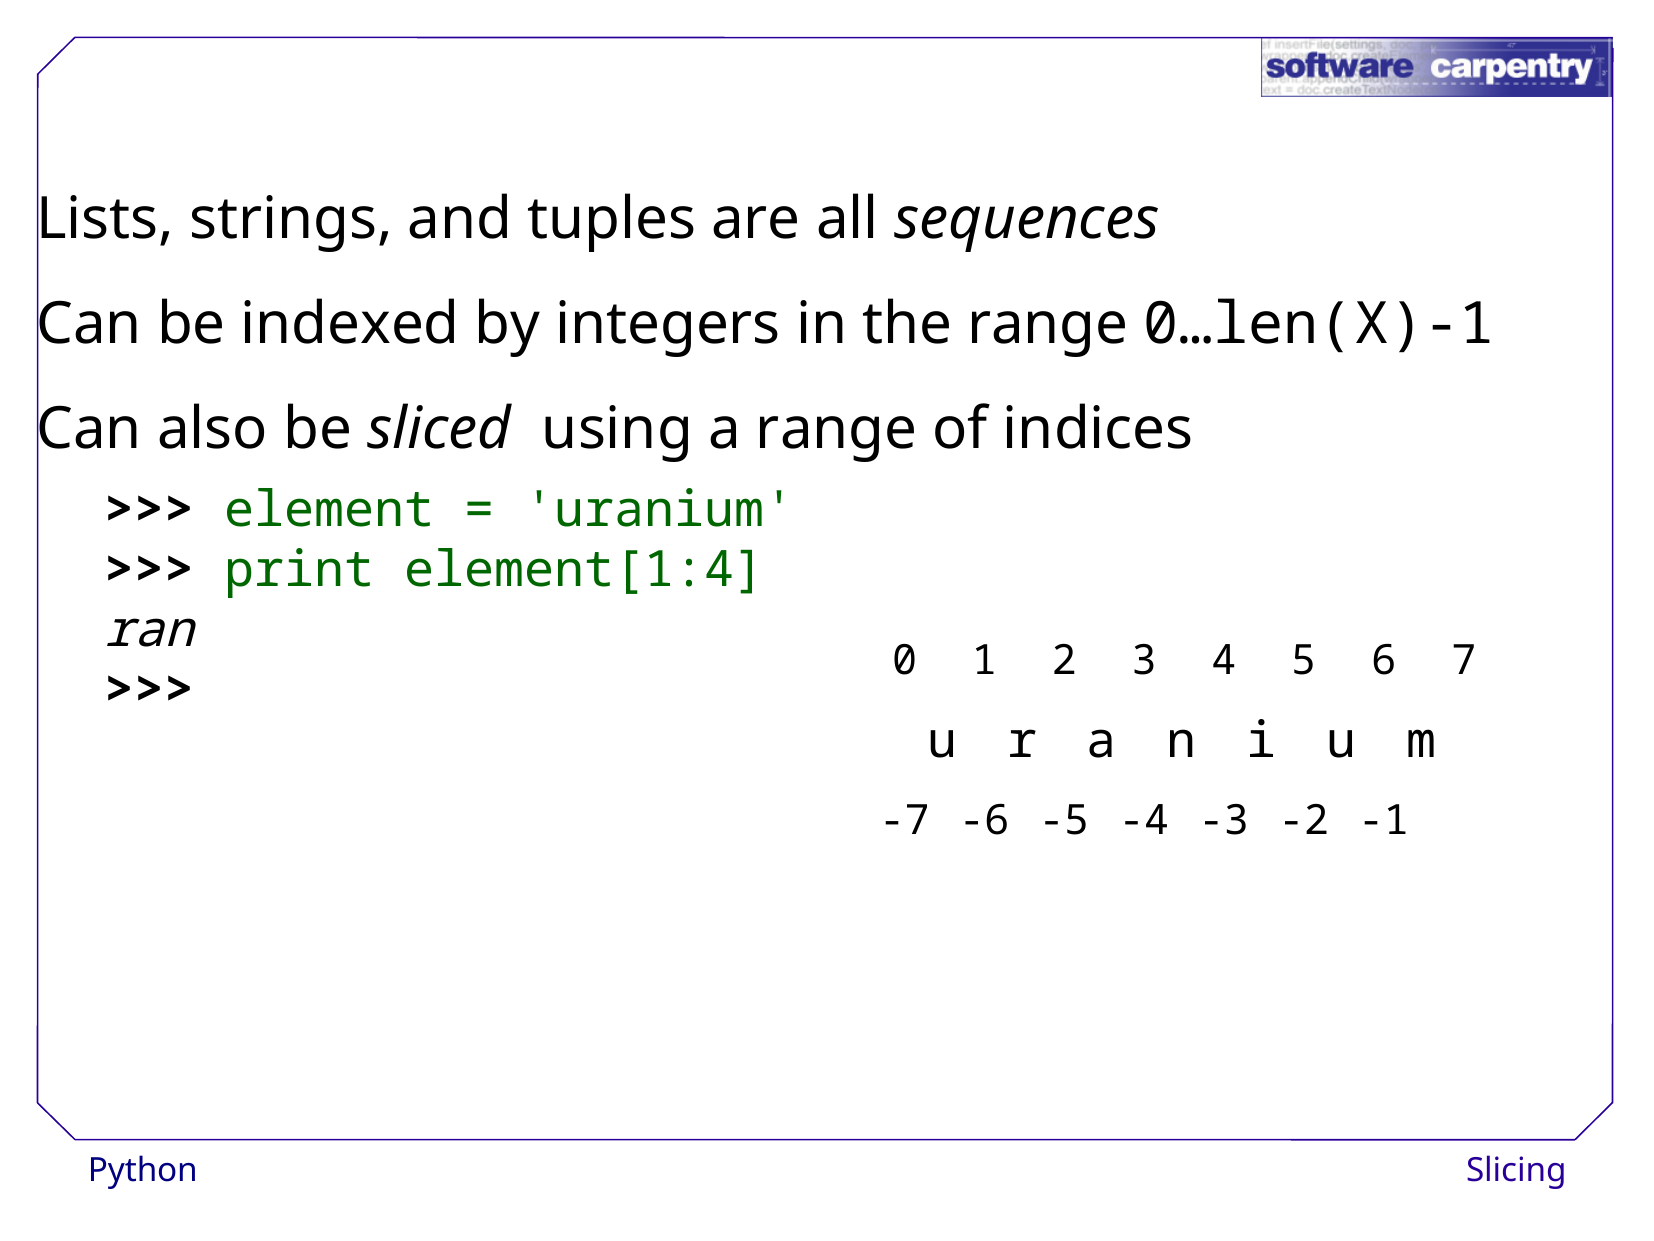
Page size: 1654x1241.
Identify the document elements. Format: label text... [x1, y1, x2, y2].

table_header m [1382, 705, 1461, 780]
table_header -5 [1024, 790, 1104, 866]
text_box Lists, strings, and tuples are all sequences Can be indexed by integers in the range 0…len(X)-1 Can also be sliced using a range of indices [21, 138, 1654, 469]
table_header u [902, 705, 982, 780]
table_header -4 [1104, 790, 1184, 866]
table_header a [1062, 705, 1142, 780]
table_header 5 [1264, 629, 1344, 705]
table_header 1 [945, 629, 1024, 705]
table_header 0 [865, 629, 945, 705]
table_header -1 [1344, 790, 1424, 866]
table_header 6 [1344, 629, 1424, 705]
table_header u [1302, 705, 1382, 780]
text_box >>> element = 'uranium' >>> print element[1:4] ran >>> [89, 469, 827, 1103]
table_header -7 [865, 790, 945, 866]
table_header 2 [1024, 629, 1104, 705]
table_header n [1142, 705, 1222, 780]
table_header 4 [1184, 629, 1264, 705]
table_header 3 [1104, 629, 1184, 705]
table_header -3 [1184, 790, 1264, 866]
picture [1261, 39, 1613, 97]
table_header -6 [945, 790, 1024, 866]
table_header r [982, 705, 1062, 780]
table_header 7 [1424, 629, 1504, 705]
table_header -2 [1264, 790, 1344, 866]
table_header i [1222, 705, 1302, 780]
